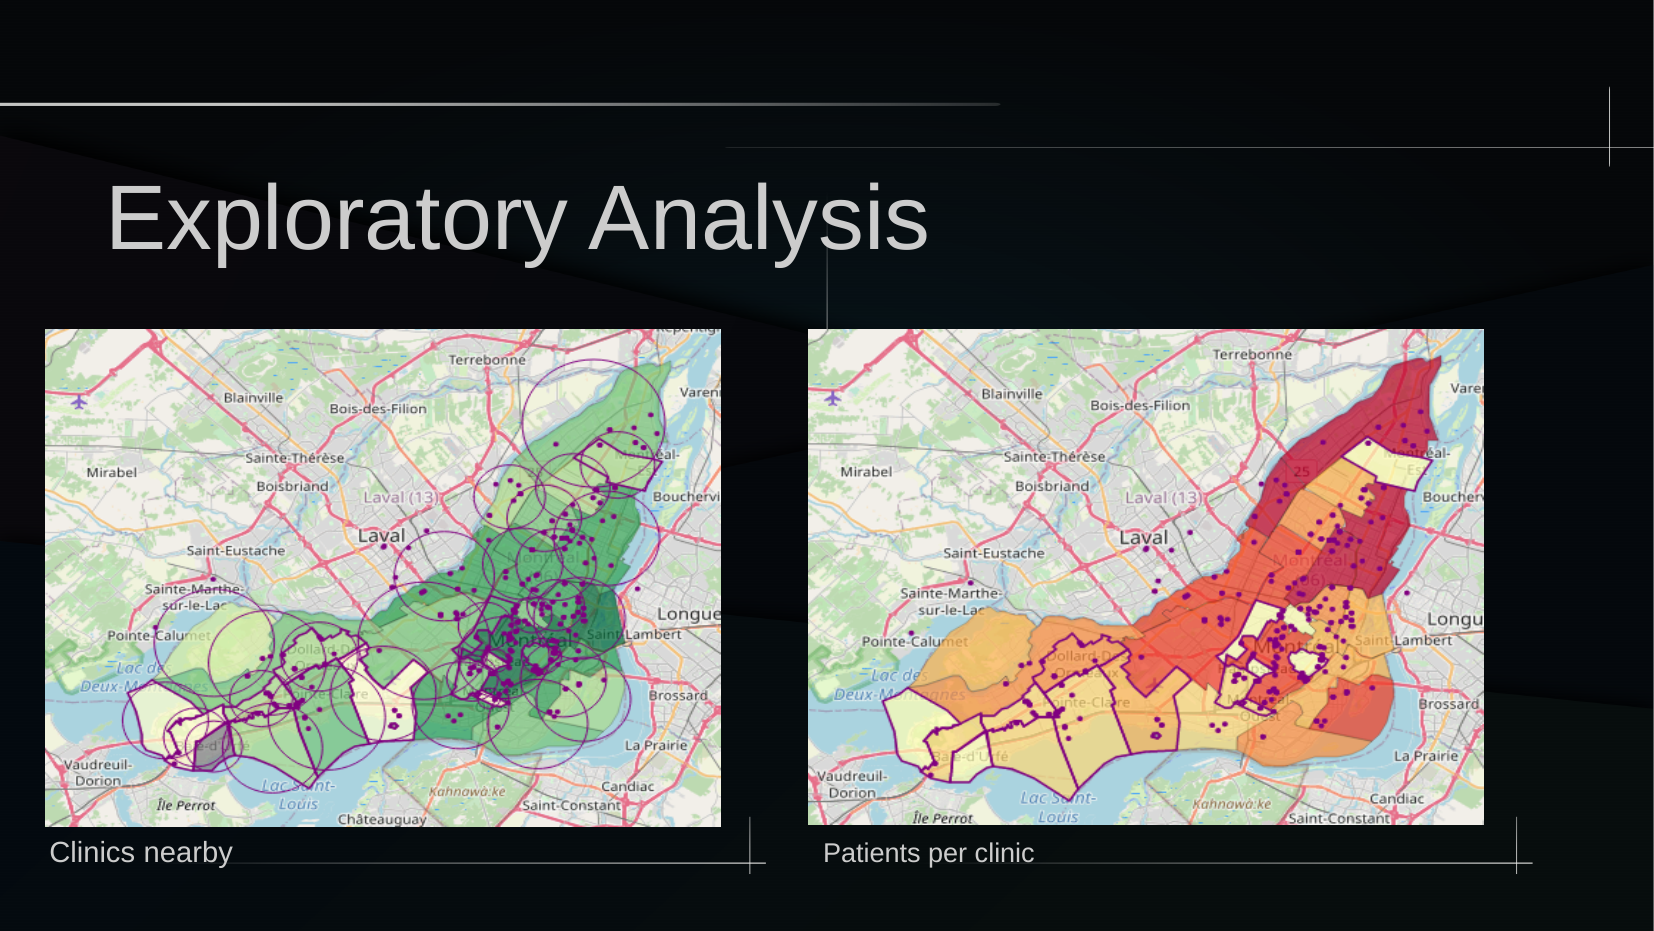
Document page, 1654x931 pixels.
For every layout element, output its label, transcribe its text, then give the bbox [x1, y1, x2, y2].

text_box Clinics nearby [34, 828, 248, 876]
text_box Patients per clinic [808, 831, 1050, 877]
picture [0, 0, 1654, 931]
title Exploratory Analysis [105, 165, 1606, 272]
